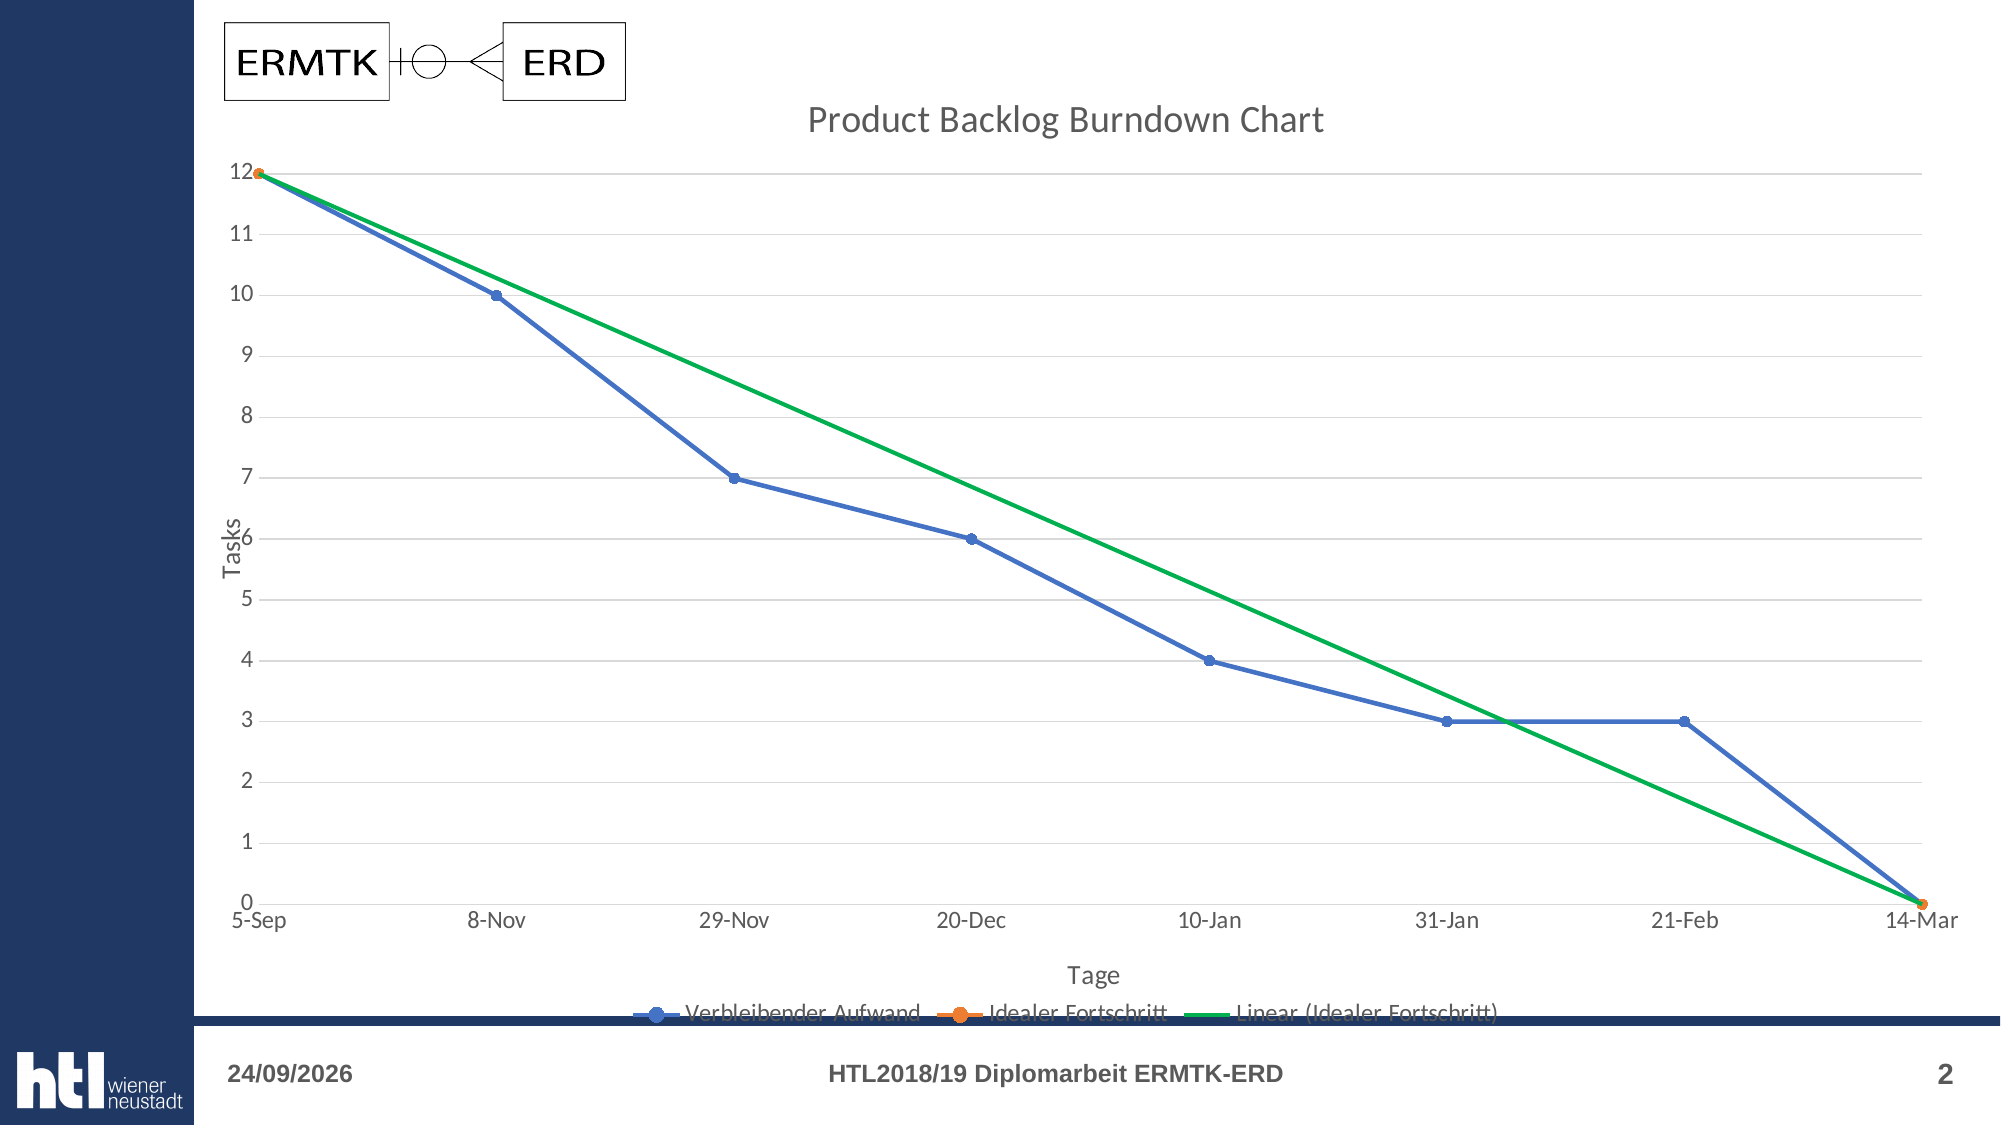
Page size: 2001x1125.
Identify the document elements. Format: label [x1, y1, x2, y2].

chart [210, 63, 1960, 1034]
picture [224, 22, 626, 63]
picture [17, 1052, 183, 1114]
